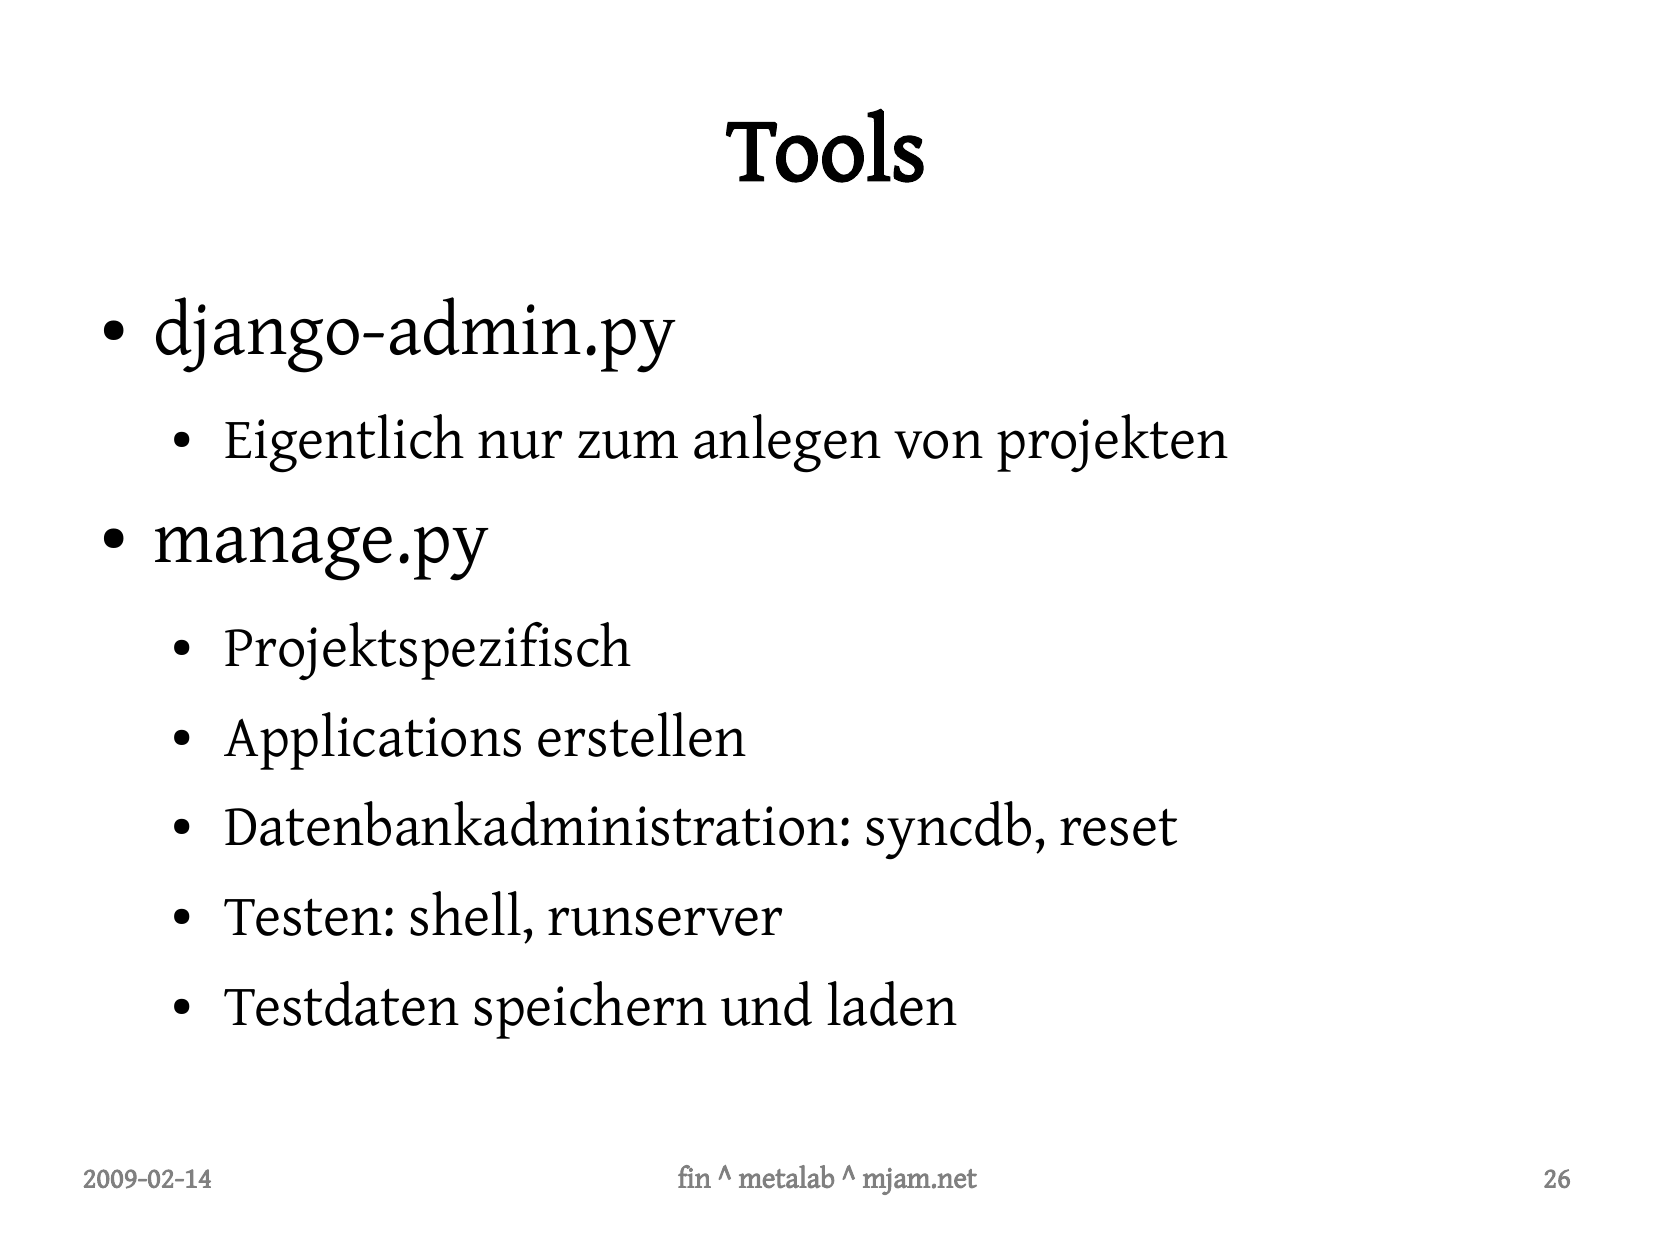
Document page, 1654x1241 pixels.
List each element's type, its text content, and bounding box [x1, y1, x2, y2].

list django-admin.py Eigentlich nur zum anlegen von projekten manage.py Projektspezifisch Applications erstellen Datenbankadministration: syncdb, reset Testen: shell, runserver Testdaten speichern und laden [82, 290, 1571, 1094]
title Tools [82, 49, 1571, 257]
